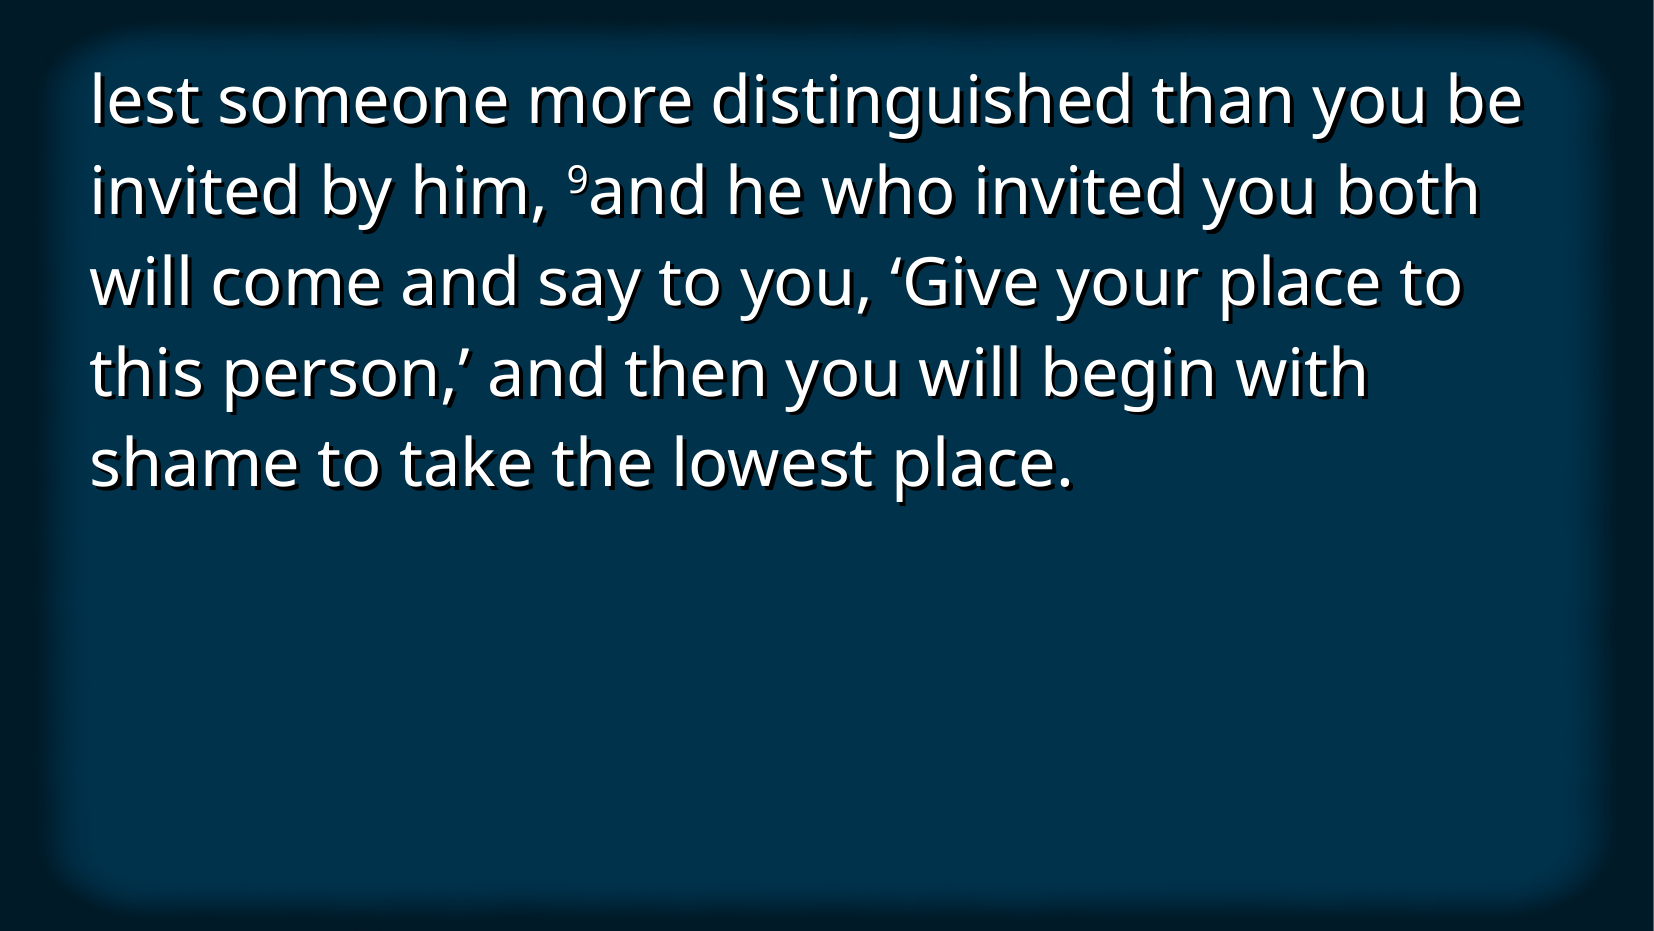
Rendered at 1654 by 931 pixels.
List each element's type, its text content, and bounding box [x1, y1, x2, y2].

picture [0, 0, 1654, 931]
text_box lest someone more distinguished than you be invited by him, 9and he who invited you both will come and say to you, ‘Give your place to this person,’ and then you will begin with shame to take the lowest place. [75, 45, 1576, 504]
